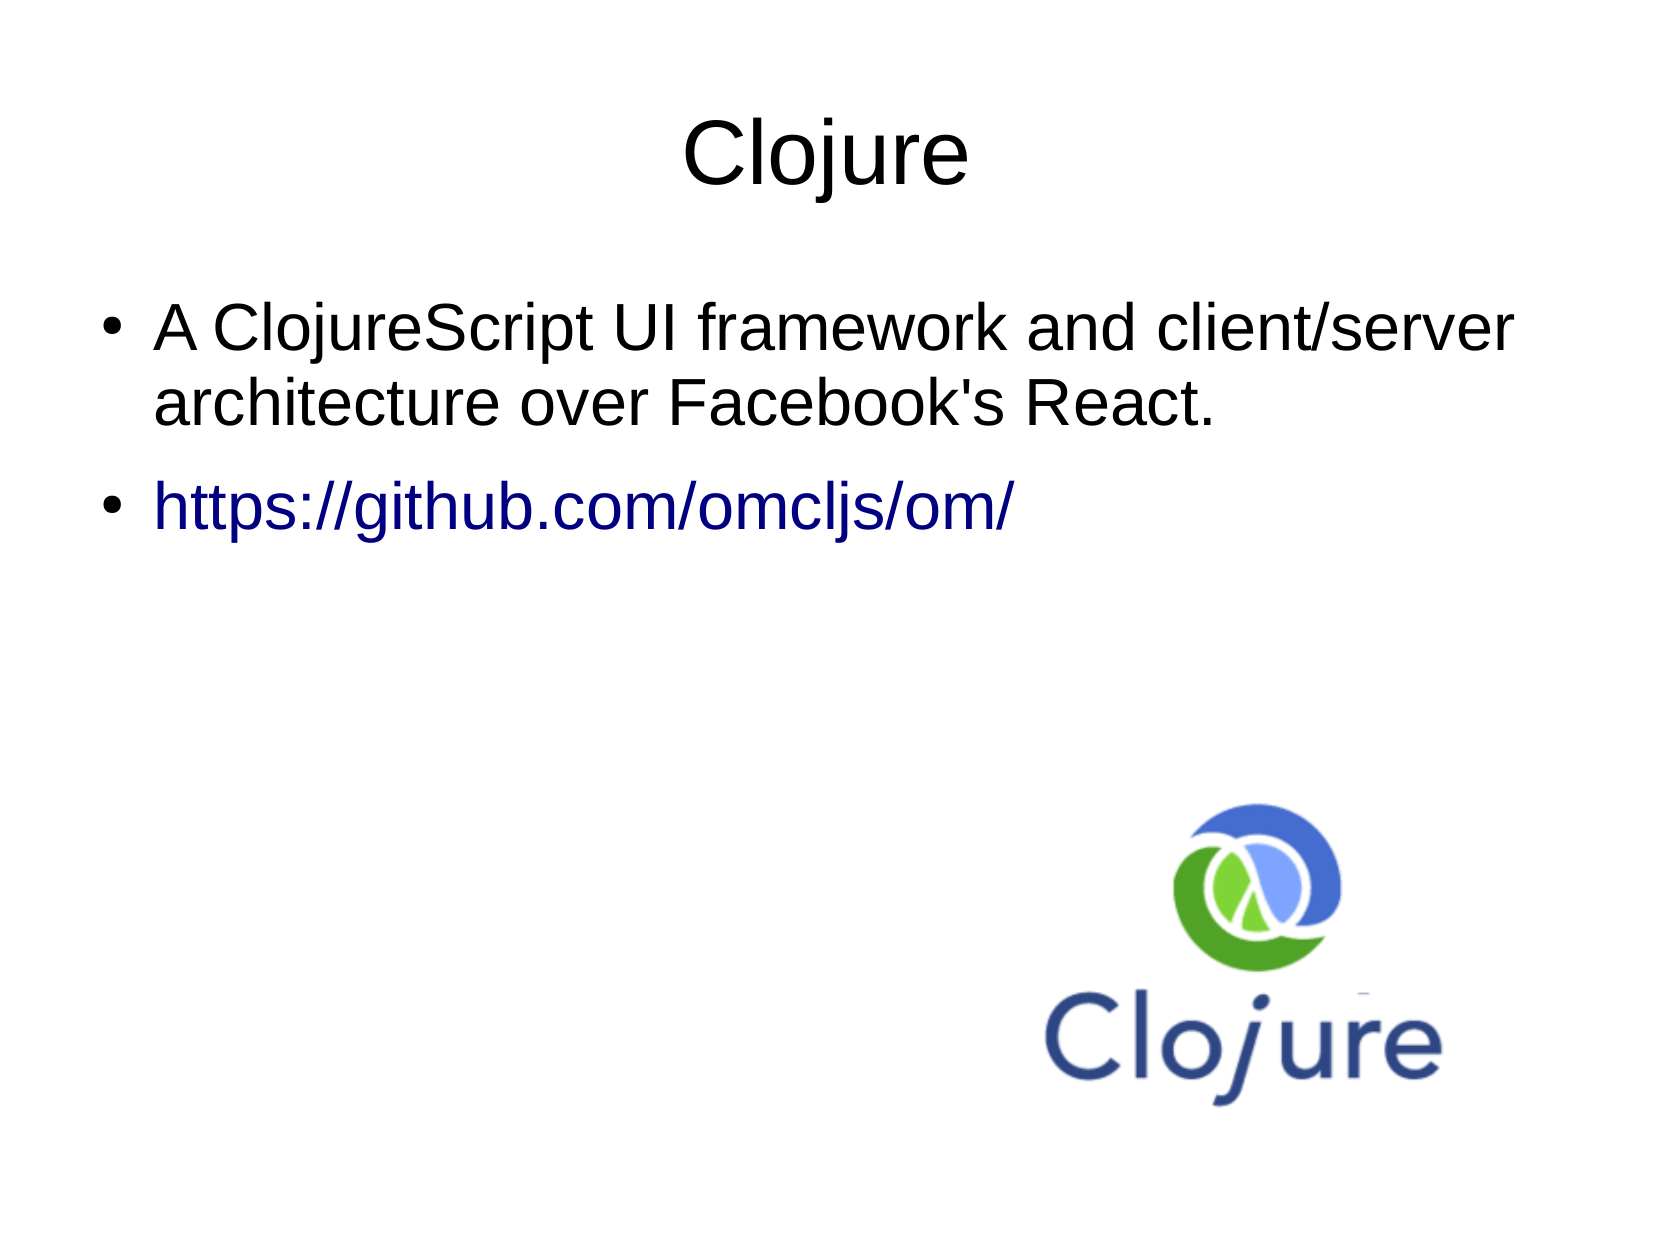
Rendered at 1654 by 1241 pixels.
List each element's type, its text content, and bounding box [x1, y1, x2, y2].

title Clojure [82, 49, 1571, 257]
list A ClojureScript UI framework and client/server architecture over Facebook's React. https://github.com/omcljs/om/ [82, 290, 1571, 1010]
picture [1027, 788, 1470, 1123]
